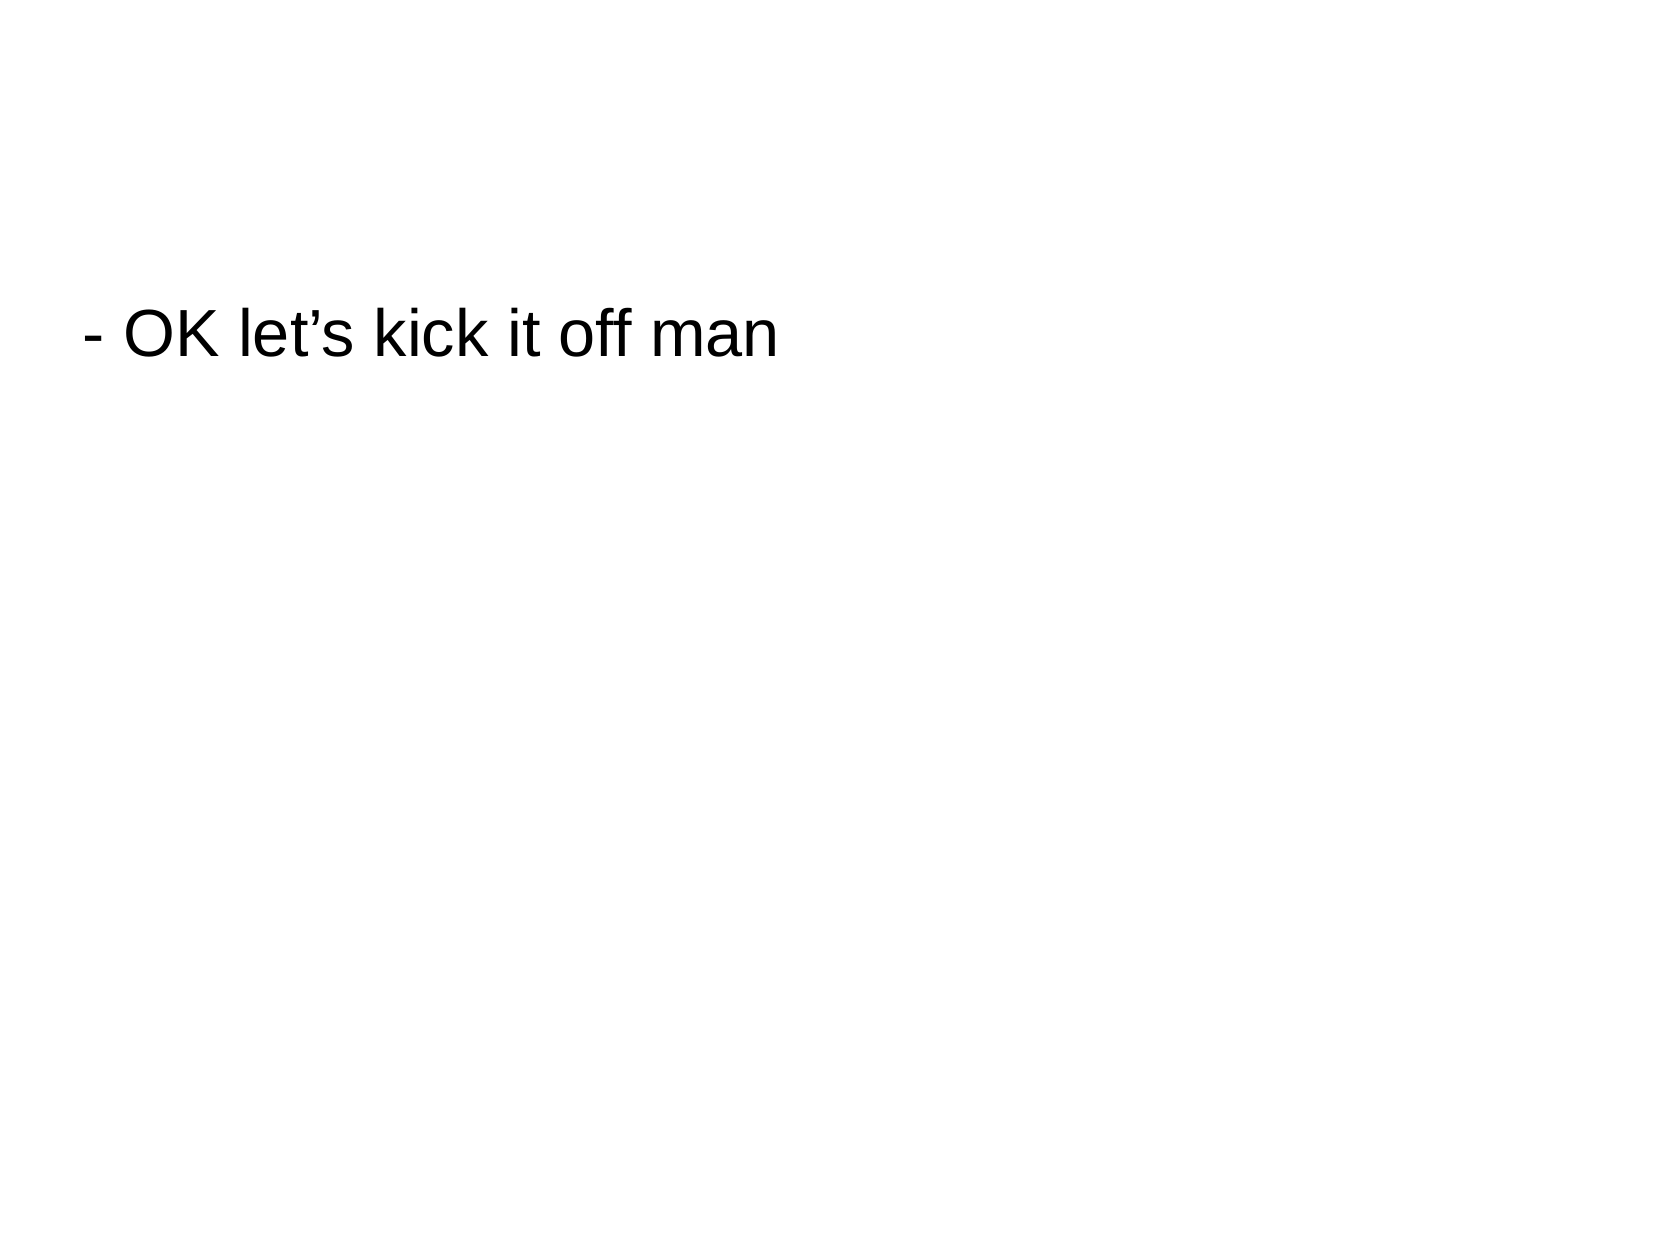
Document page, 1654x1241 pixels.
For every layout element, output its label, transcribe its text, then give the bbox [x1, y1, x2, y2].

list - OK let’s kick it off man [82, 290, 1571, 1010]
